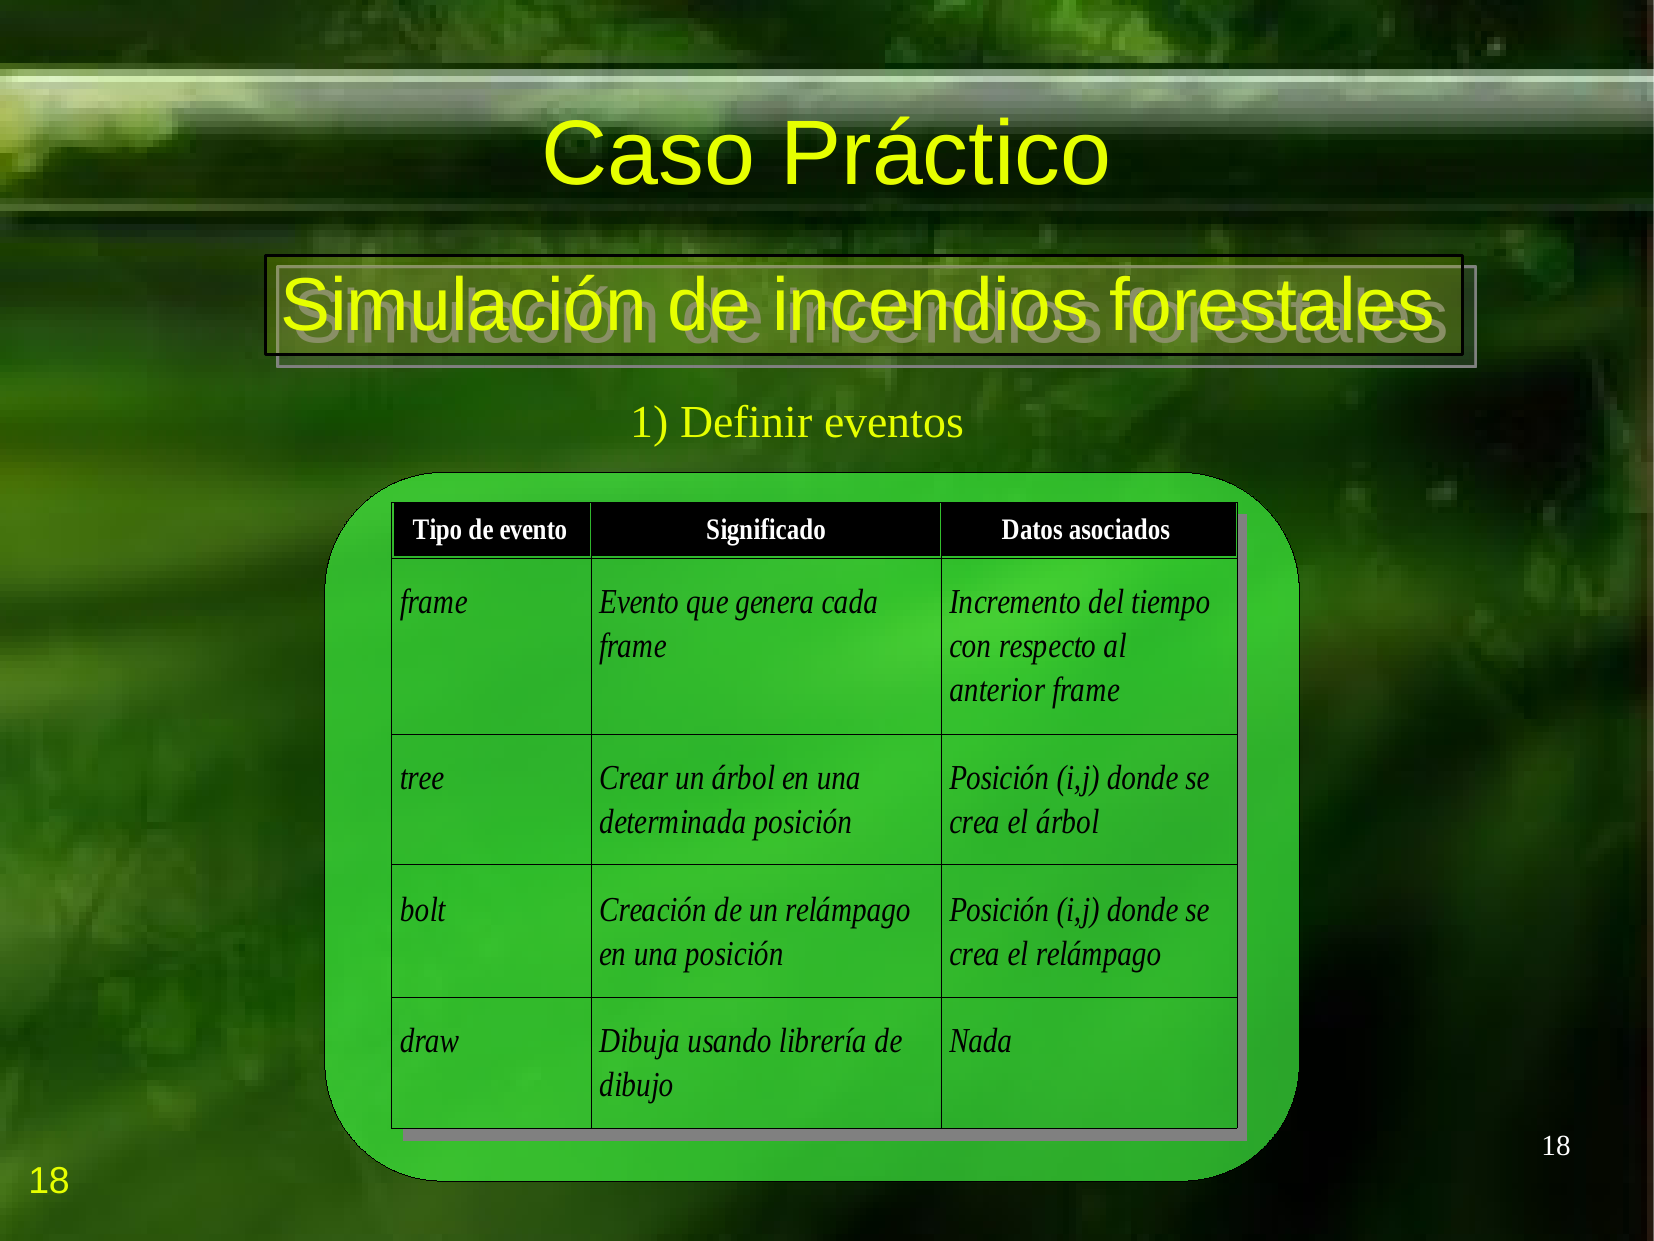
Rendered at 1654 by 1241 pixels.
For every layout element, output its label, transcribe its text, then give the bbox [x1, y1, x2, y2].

picture [0, 0, 1654, 1241]
text_box <número> [13, 1151, 214, 1222]
text_box 1) Definir eventos [442, 377, 1152, 443]
text_box Simulación de incendios forestales [265, 255, 1463, 355]
text_box [365, 472, 1259, 501]
title Caso Práctico [82, 56, 1571, 250]
chart [324, 501, 1328, 1241]
